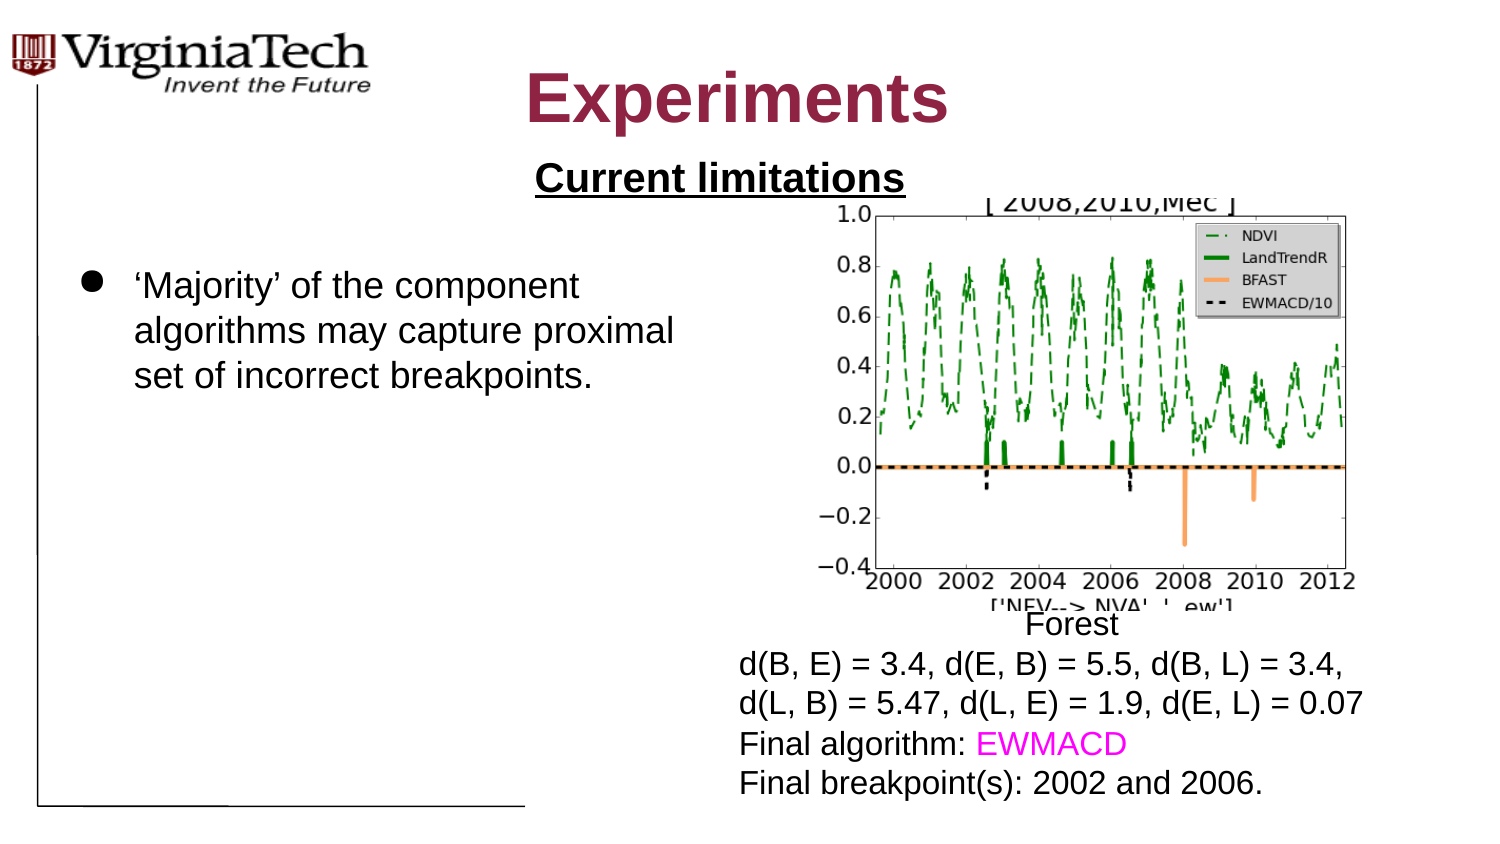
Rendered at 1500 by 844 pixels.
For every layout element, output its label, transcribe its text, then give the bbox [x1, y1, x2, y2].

text_box Forest d(B, E) = 3.4, d(E, B) = 5.5, d(B, L) = 3.4, d(L, B) = 5.47, d(L, E) = 1.9, d(E, L) = 0.07 Final algorithm: EWMACD Final breakpoint(s): 2002 and 2006. [724, 586, 1420, 790]
picture [12, 32, 372, 94]
title Experiments [90, 43, 1385, 136]
text_box ‘Majority’ of the component algorithms may capture proximal set of incorrect breakpoints. [43, 211, 724, 791]
text_box Current limitations [519, 136, 937, 208]
picture [811, 198, 1362, 611]
